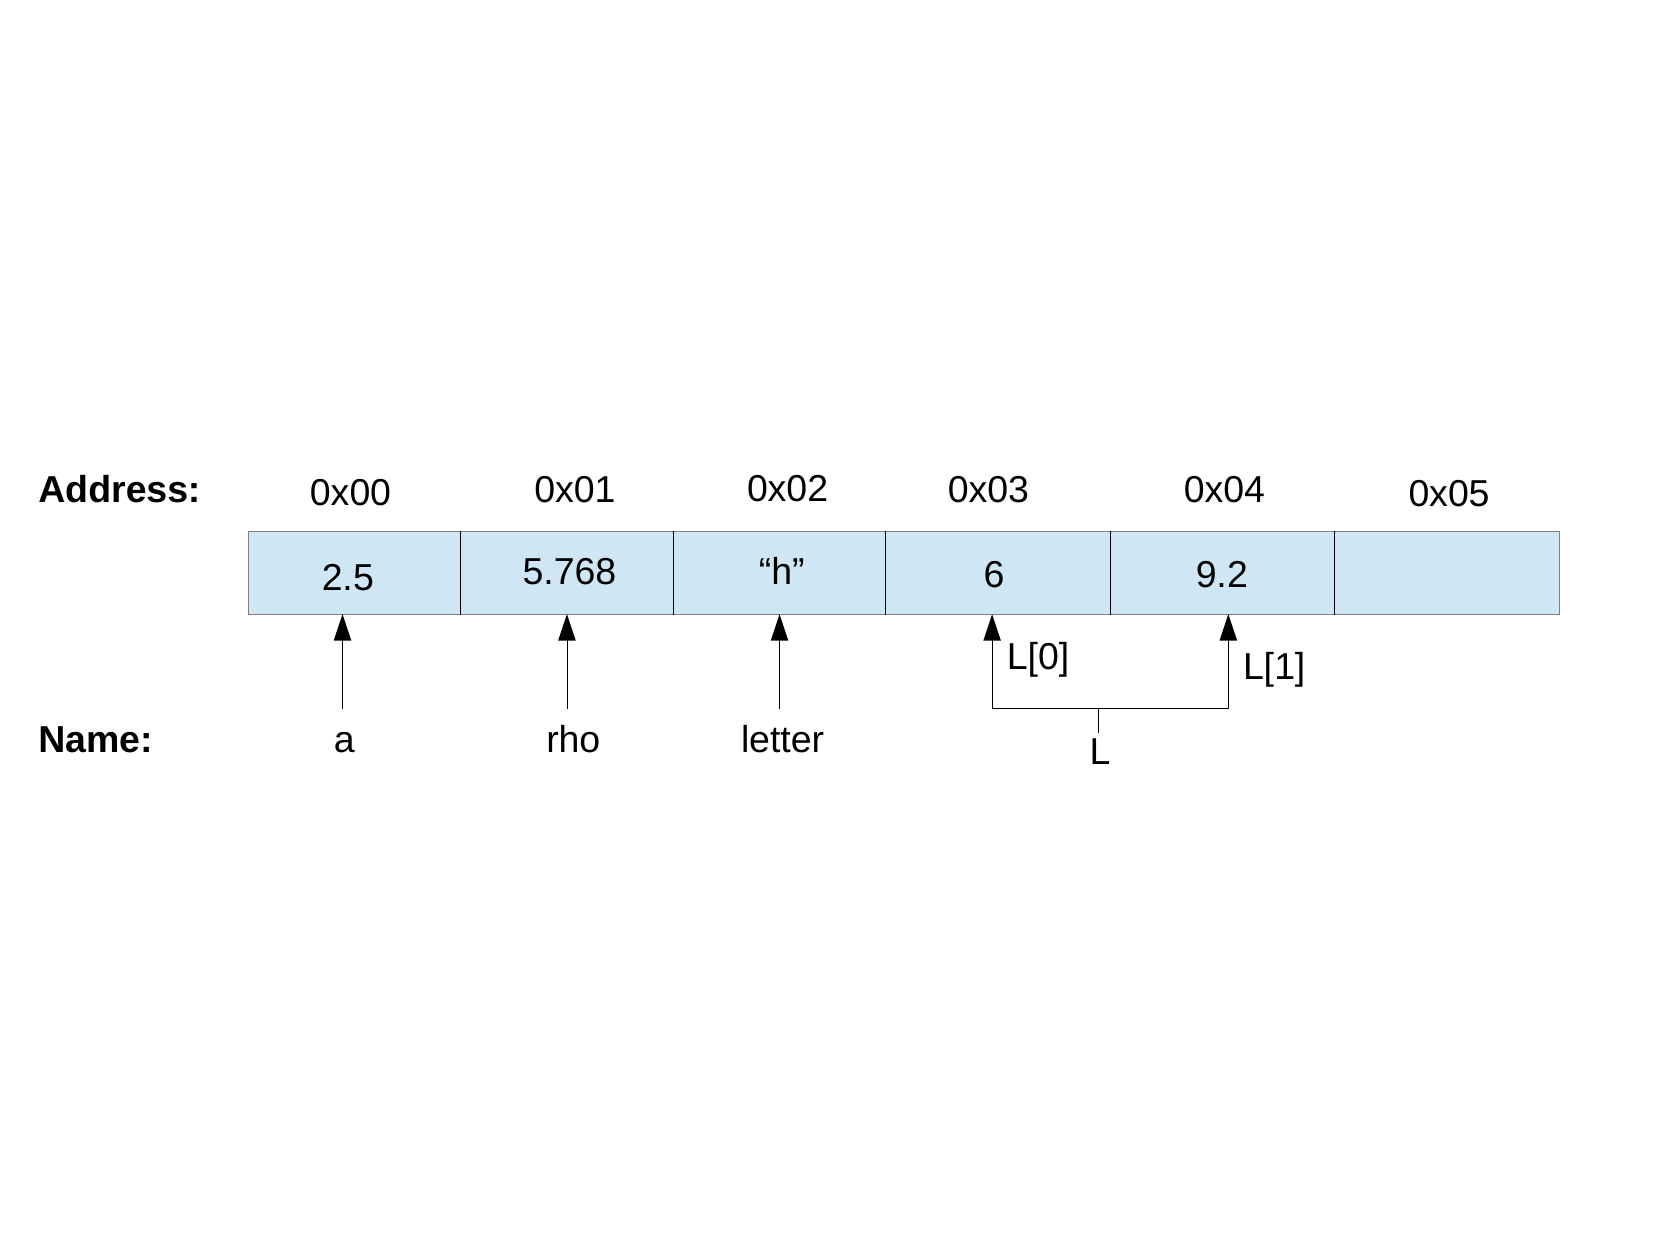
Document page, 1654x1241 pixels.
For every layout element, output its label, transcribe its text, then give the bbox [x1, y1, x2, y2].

text_box 0x00 [295, 464, 438, 567]
text_box a [318, 710, 414, 792]
text_box [248, 531, 460, 615]
text_box “h” [744, 543, 886, 601]
text_box 0x04 [1169, 460, 1312, 563]
text_box Name: [23, 710, 331, 768]
text_box 0x05 [1393, 465, 1536, 567]
text_box 0x02 [732, 459, 875, 556]
text_box L[0] [992, 628, 1099, 708]
text_box [674, 531, 885, 615]
text_box [1111, 531, 1181, 615]
text_box 5.768 [507, 543, 650, 601]
text_box [886, 531, 968, 615]
text_box L[1] [1228, 637, 1335, 731]
text_box 9.2 [1181, 545, 1300, 615]
text_box 2.5 [307, 549, 449, 607]
text_box 0x01 [519, 460, 662, 563]
text_box [1335, 531, 1560, 615]
text_box 6 [968, 545, 1075, 615]
text_box [875, 531, 885, 543]
text_box rho [531, 710, 638, 792]
text_box Address: [23, 460, 237, 518]
text_box [1300, 531, 1334, 615]
text_box [1075, 531, 1110, 615]
text_box L [1074, 722, 1182, 804]
text_box [461, 531, 673, 615]
text_box 0x03 [933, 460, 1075, 563]
text_box letter [726, 710, 857, 792]
